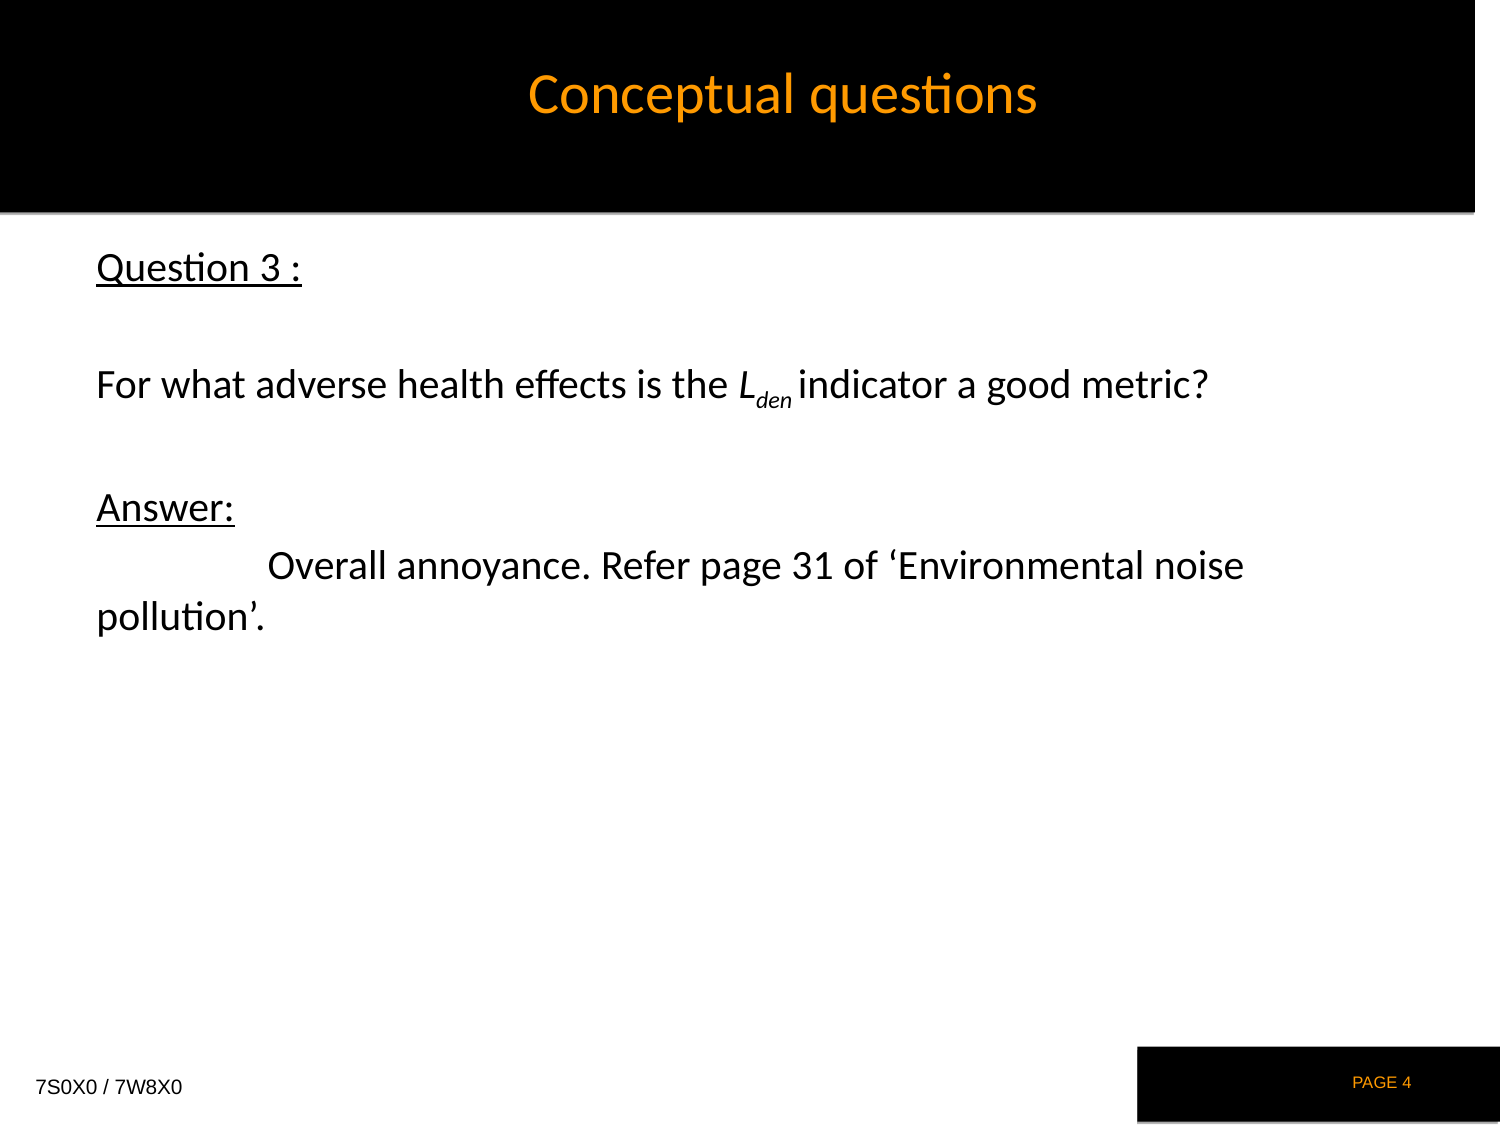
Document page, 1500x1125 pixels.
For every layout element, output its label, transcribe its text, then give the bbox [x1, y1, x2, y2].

text_box [0, 0, 1475, 213]
text_box 7S0X0 / 7W8X0 [35, 1070, 626, 1102]
text_box Conceptual questions [125, 48, 1442, 200]
list Question 3 : For what adverse health effects is the Lden indicator a good metric? Answer: Overall annoyance. Refer page 31 of ‘Environmental noise pollution’. [81, 232, 1394, 882]
text_box [1137, 1046, 1500, 1122]
text_box PAGE 4 [1352, 1066, 1453, 1098]
